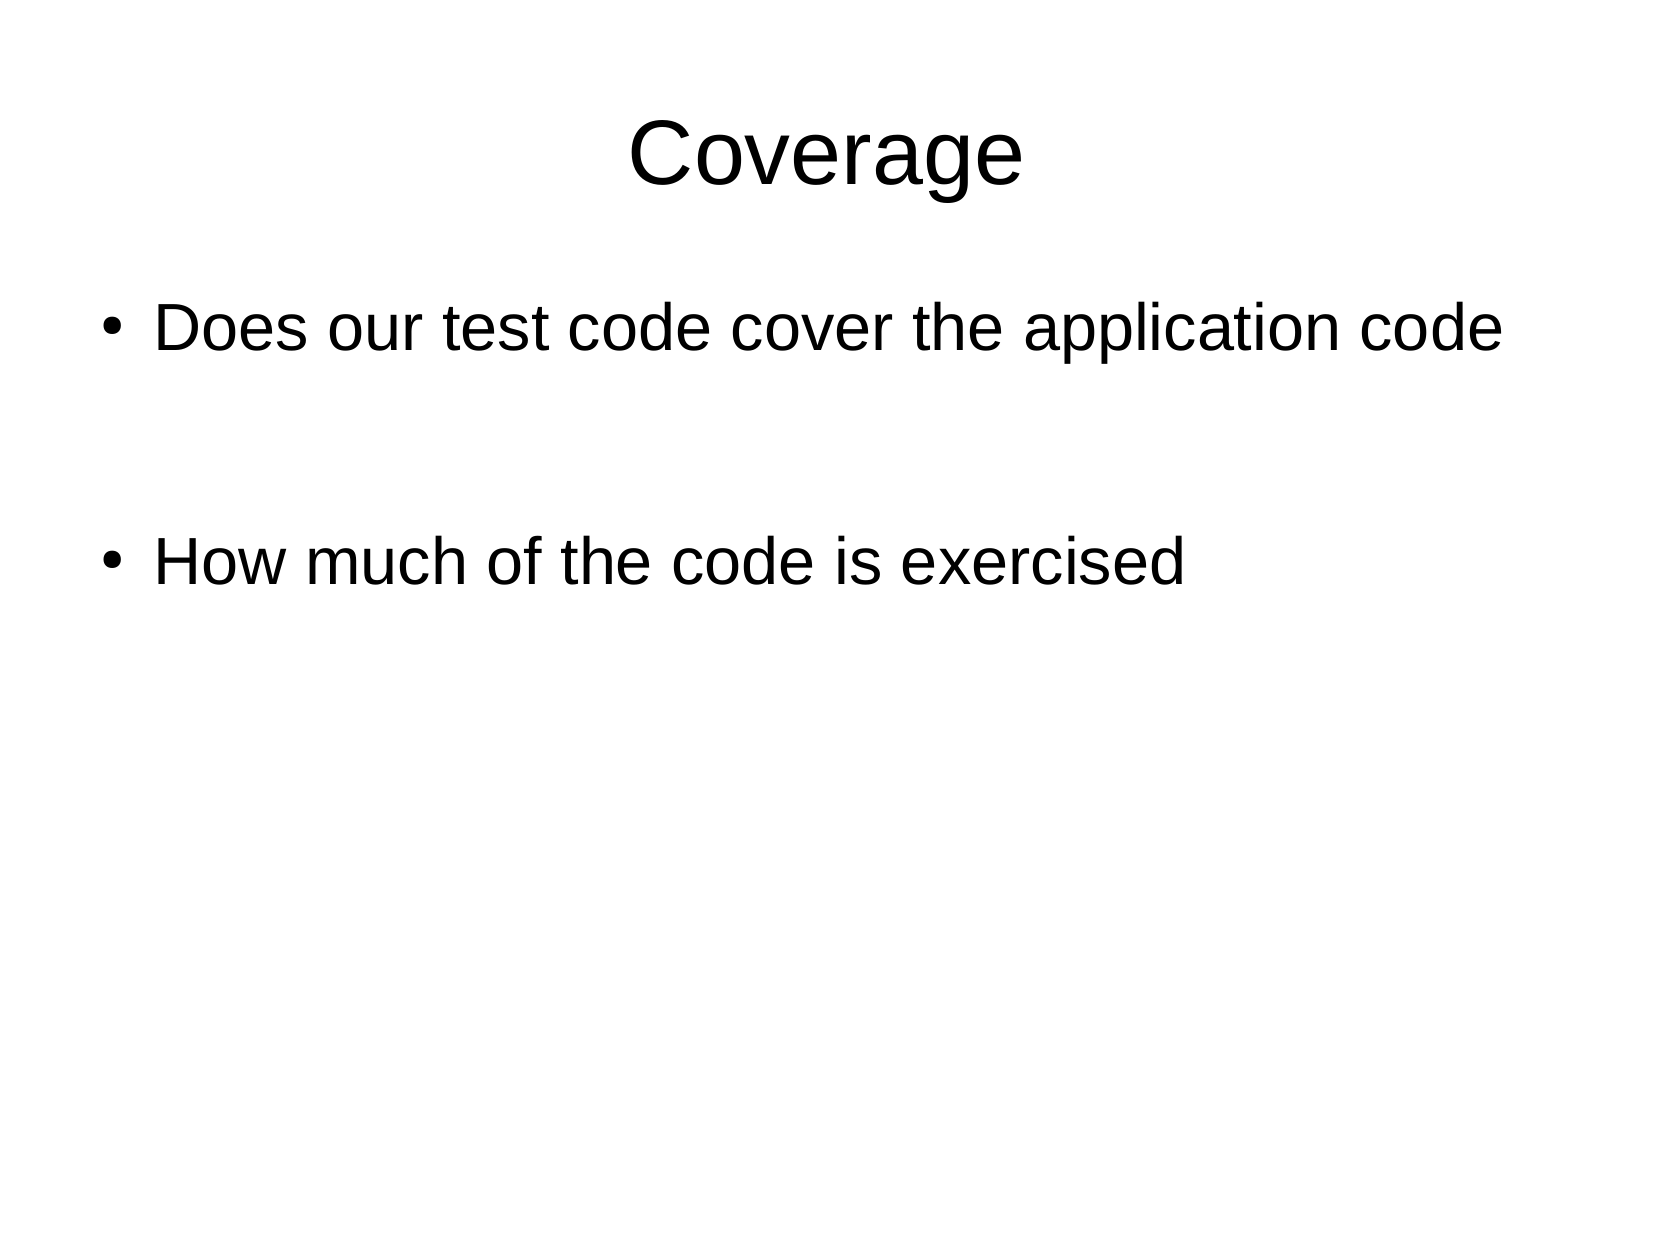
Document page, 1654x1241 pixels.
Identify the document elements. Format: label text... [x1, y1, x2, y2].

title Coverage [82, 49, 1571, 257]
list Does our test code cover the application code How much of the code is exercised [82, 290, 1571, 1010]
